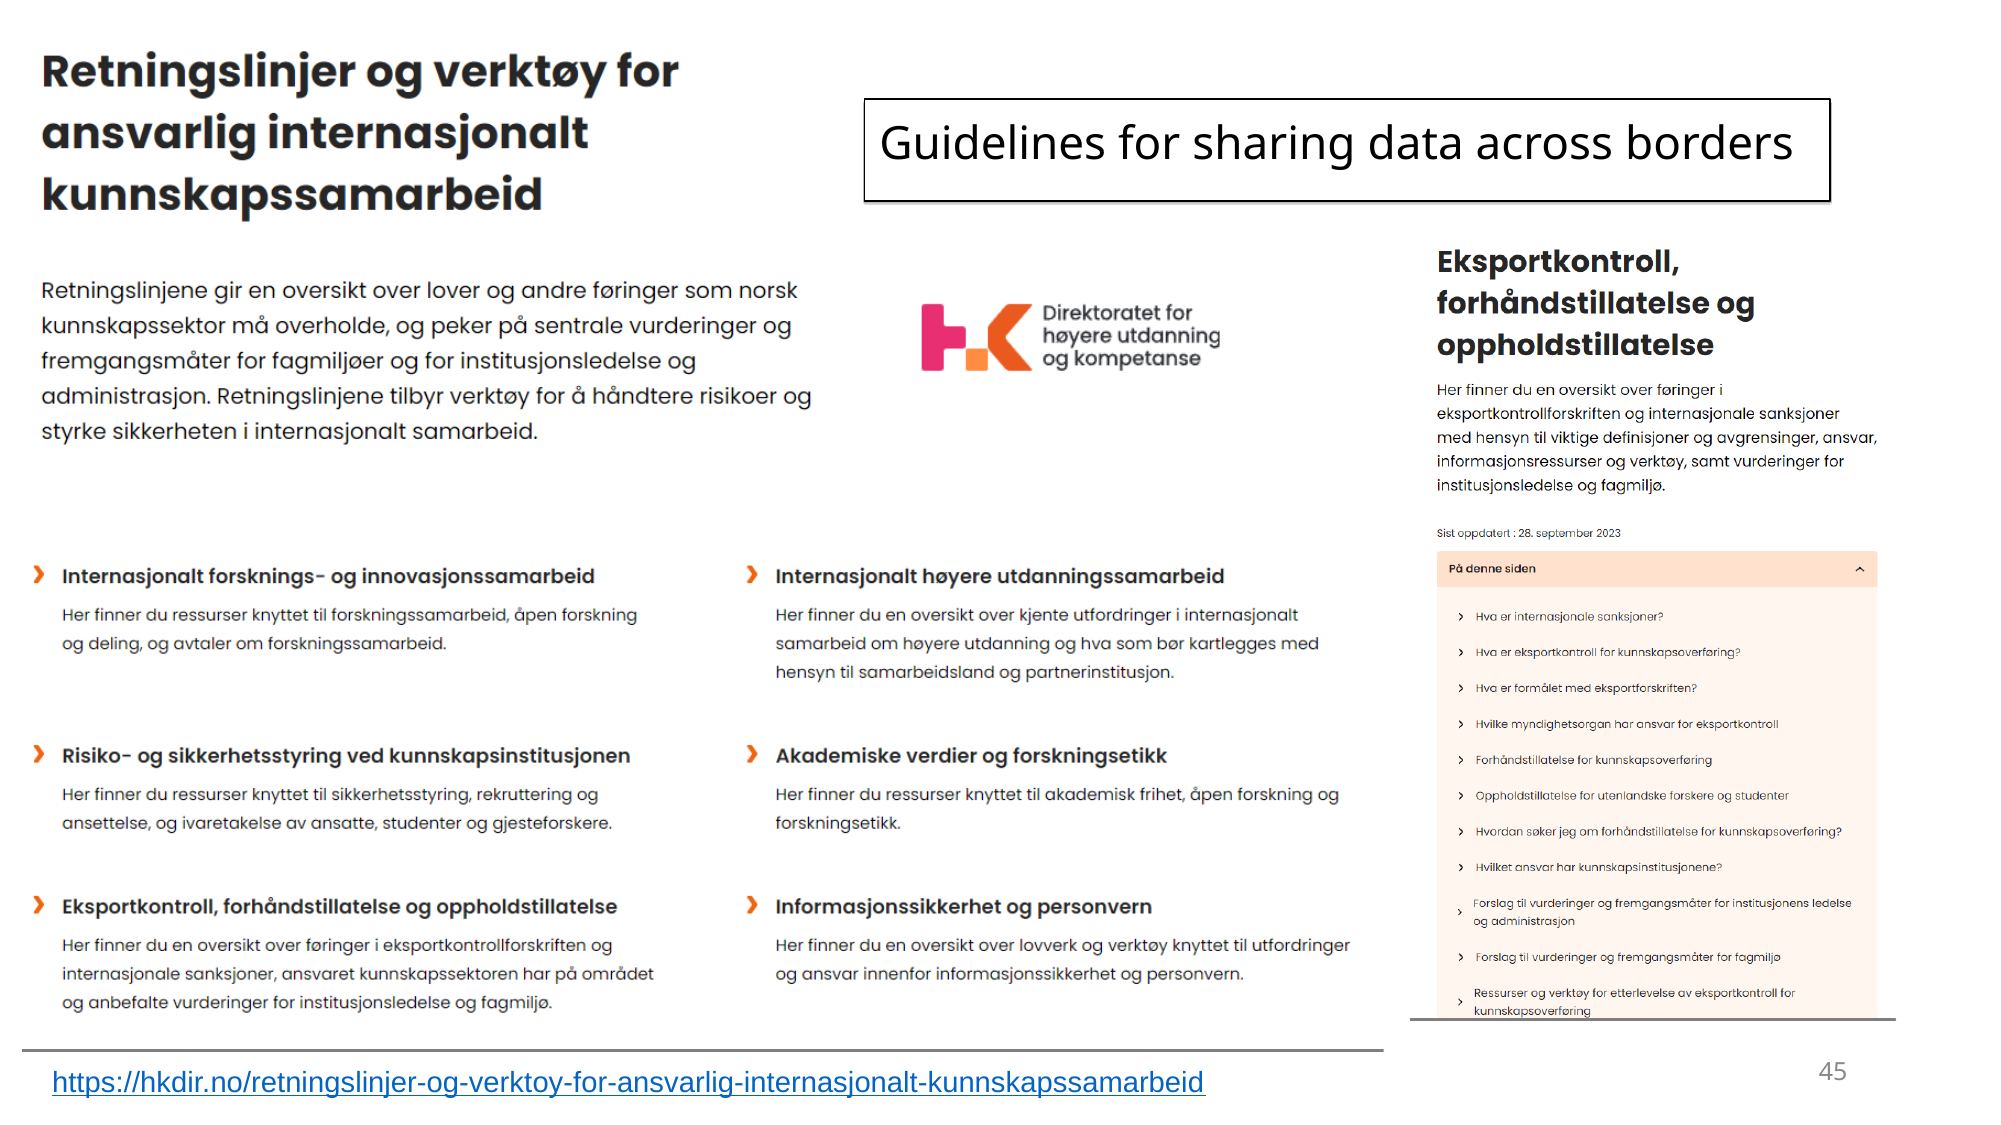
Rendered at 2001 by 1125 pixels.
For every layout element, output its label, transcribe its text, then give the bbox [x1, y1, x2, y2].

picture [22, 37, 1385, 1049]
text_box Guidelines for sharing data across borders [864, 99, 1831, 201]
picture [1410, 225, 1898, 1018]
text_box https://hkdir.no/retningslinjer-og-verktoy-for-ansvarlig-internasjonalt-kunnskapssamarbeid [37, 1048, 1501, 1114]
slide_number 1 [1412, 1042, 1863, 1103]
